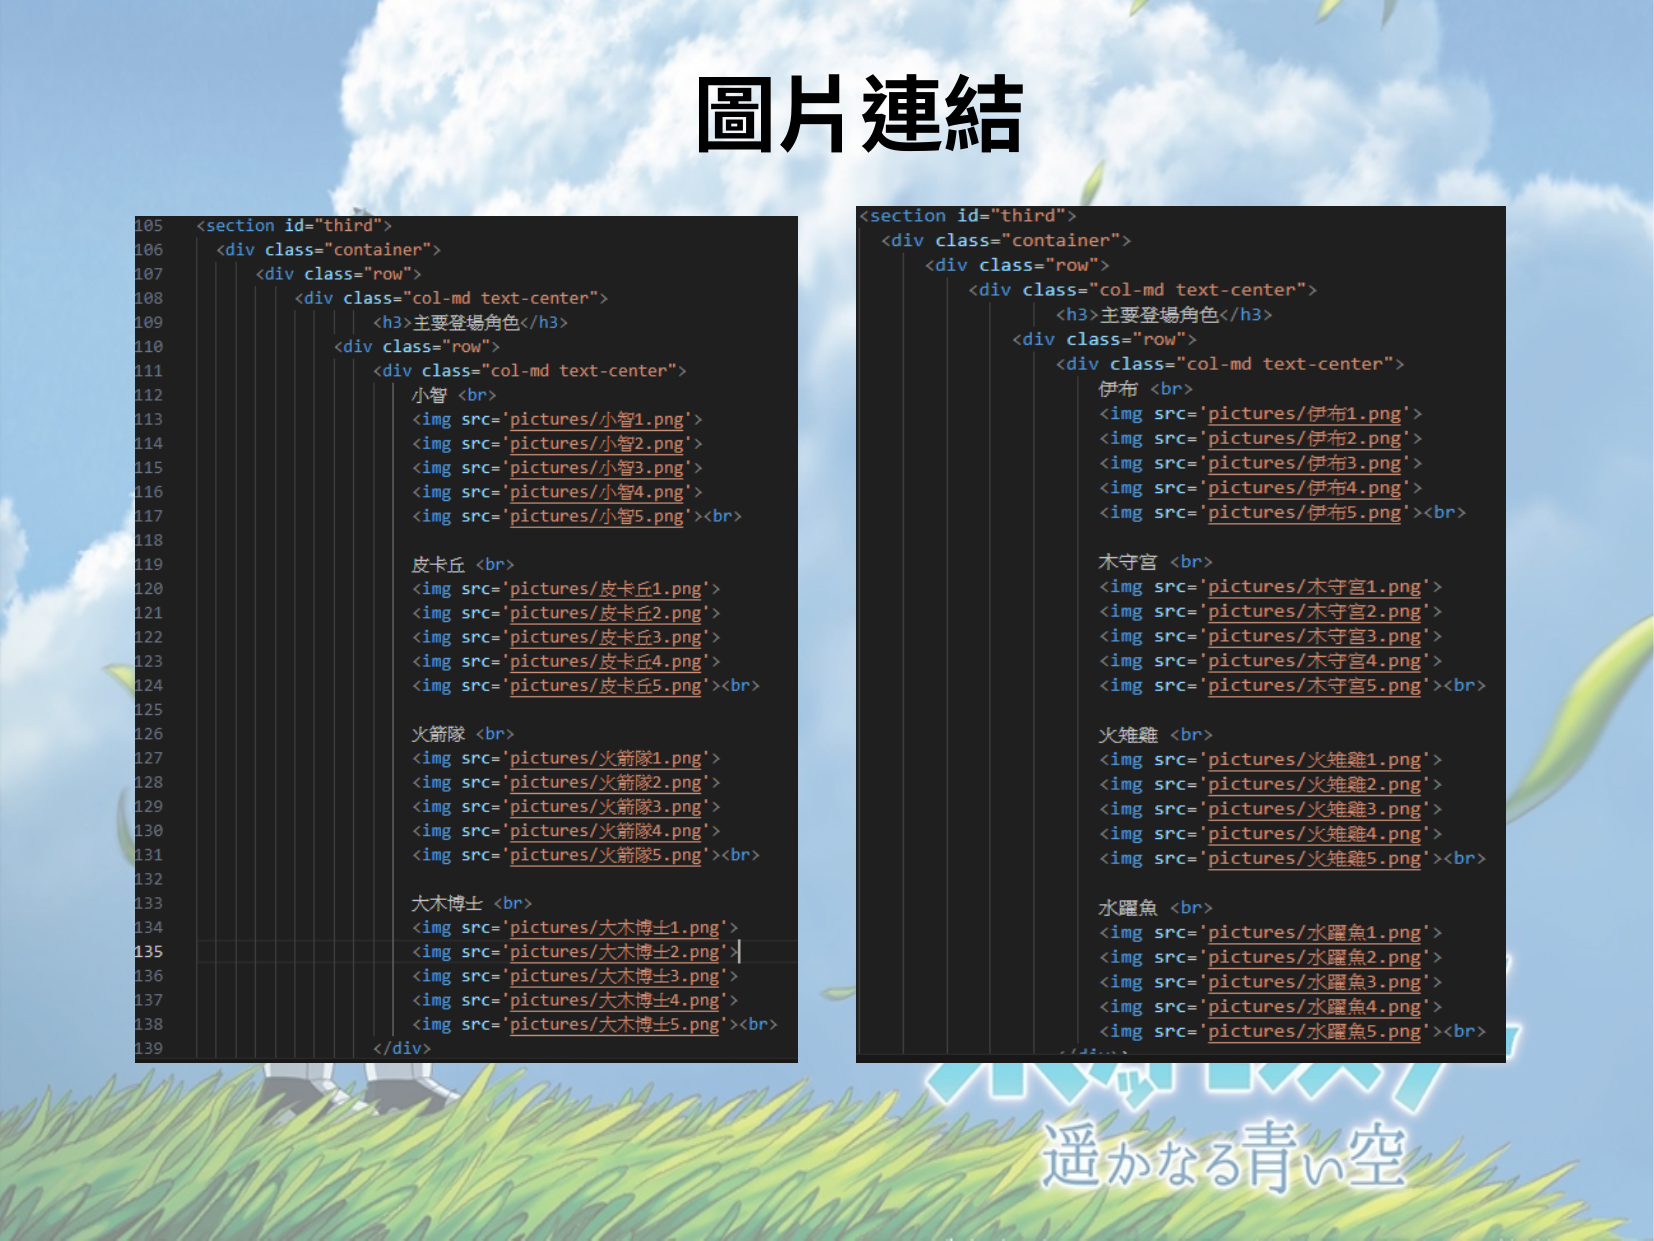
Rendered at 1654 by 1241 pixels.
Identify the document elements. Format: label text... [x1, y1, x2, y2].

text_box 圖片連結 [151, 41, 1569, 148]
picture [135, 216, 798, 1063]
picture [856, 206, 1506, 1063]
